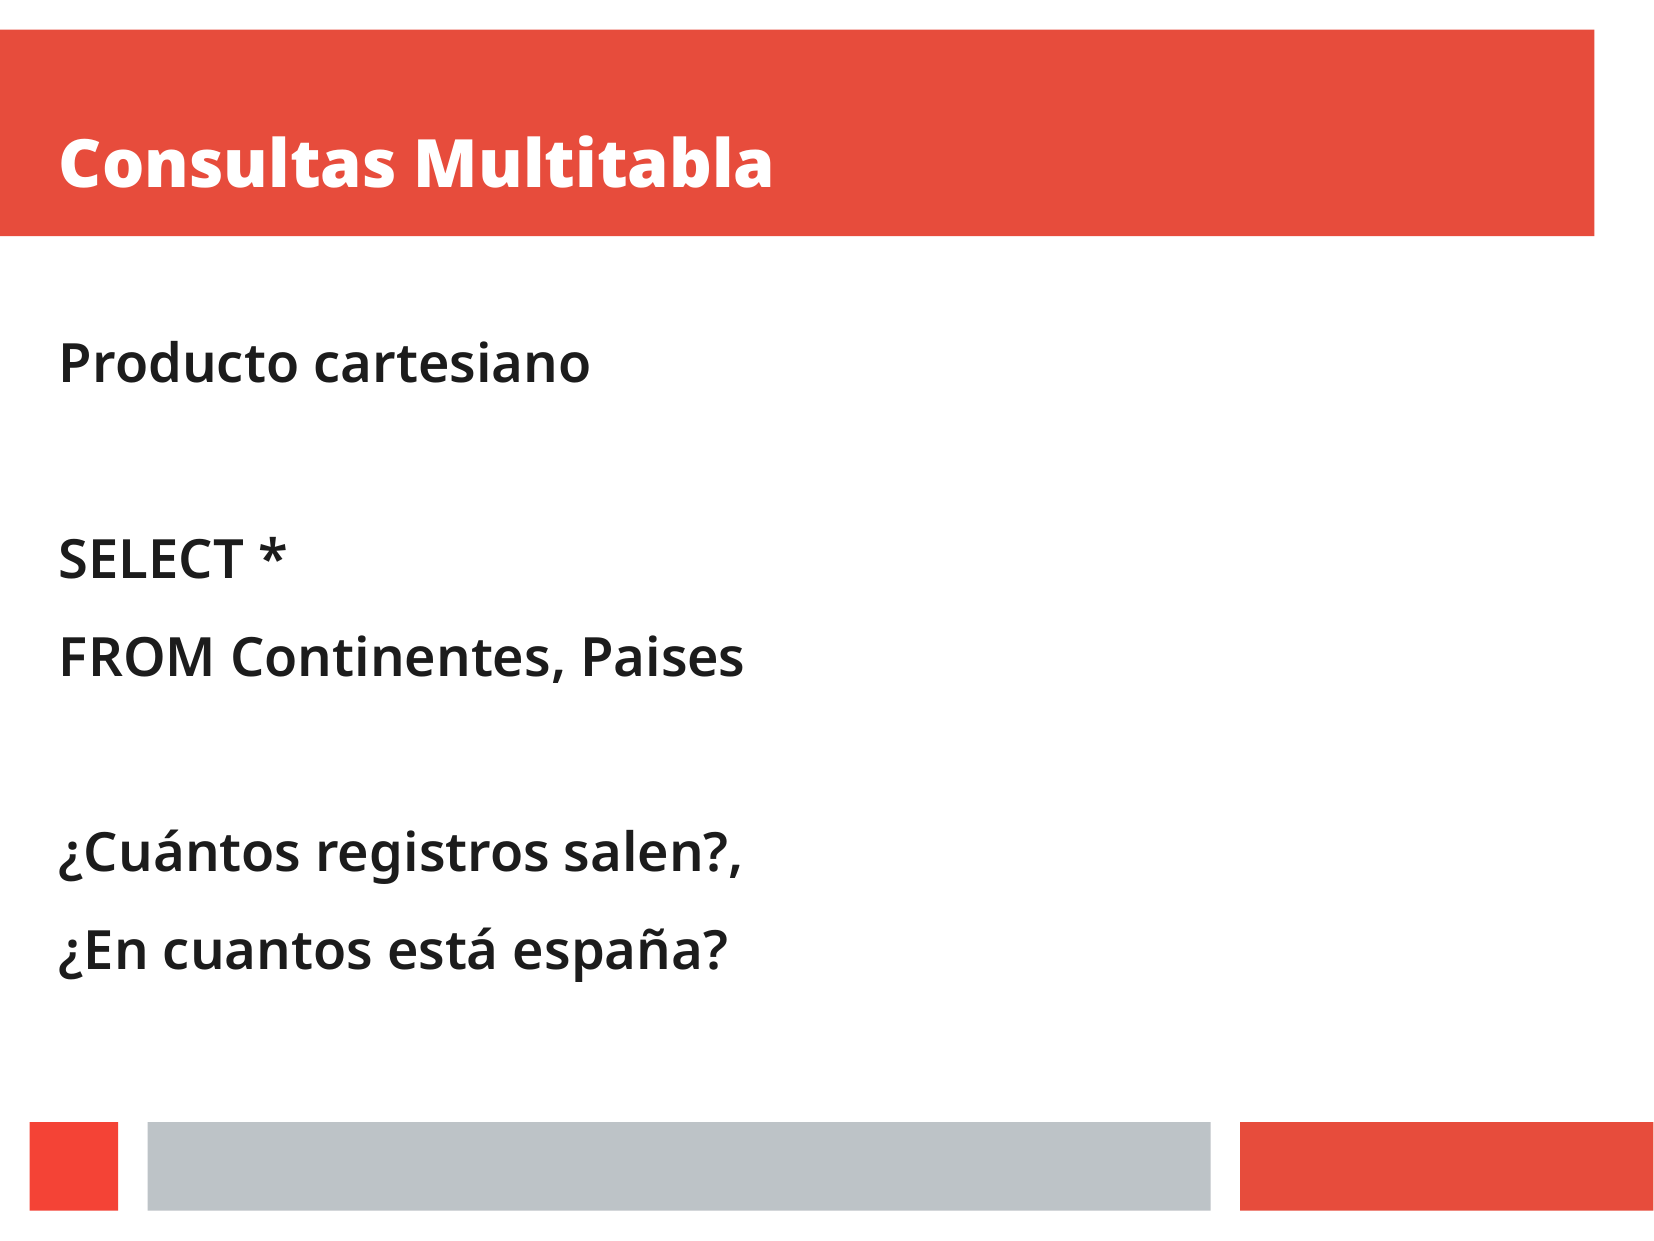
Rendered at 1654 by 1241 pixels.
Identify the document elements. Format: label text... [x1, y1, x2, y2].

list Producto cartesiano SELECT * FROM Continentes, Paises ¿Cuántos registros salen?, ¿En cuantos está españa? [59, 324, 1565, 1093]
title Consultas Multitabla [59, 59, 1595, 207]
